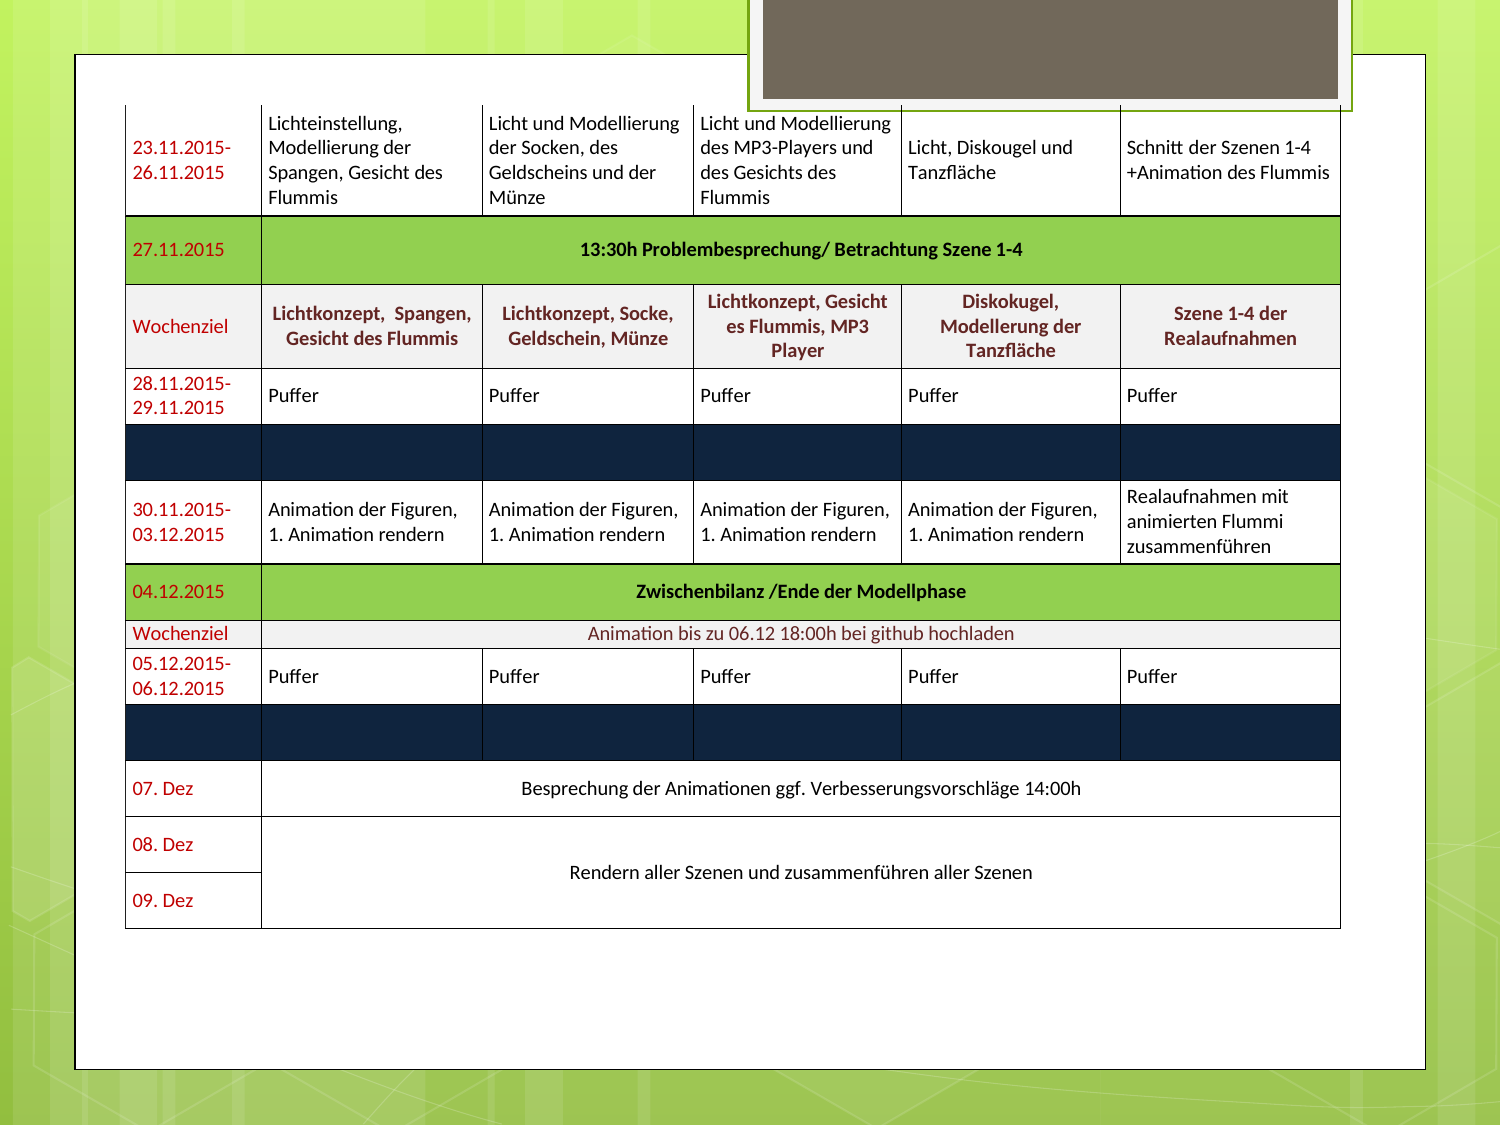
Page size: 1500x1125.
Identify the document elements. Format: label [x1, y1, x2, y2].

chart [125, 105, 1437, 929]
